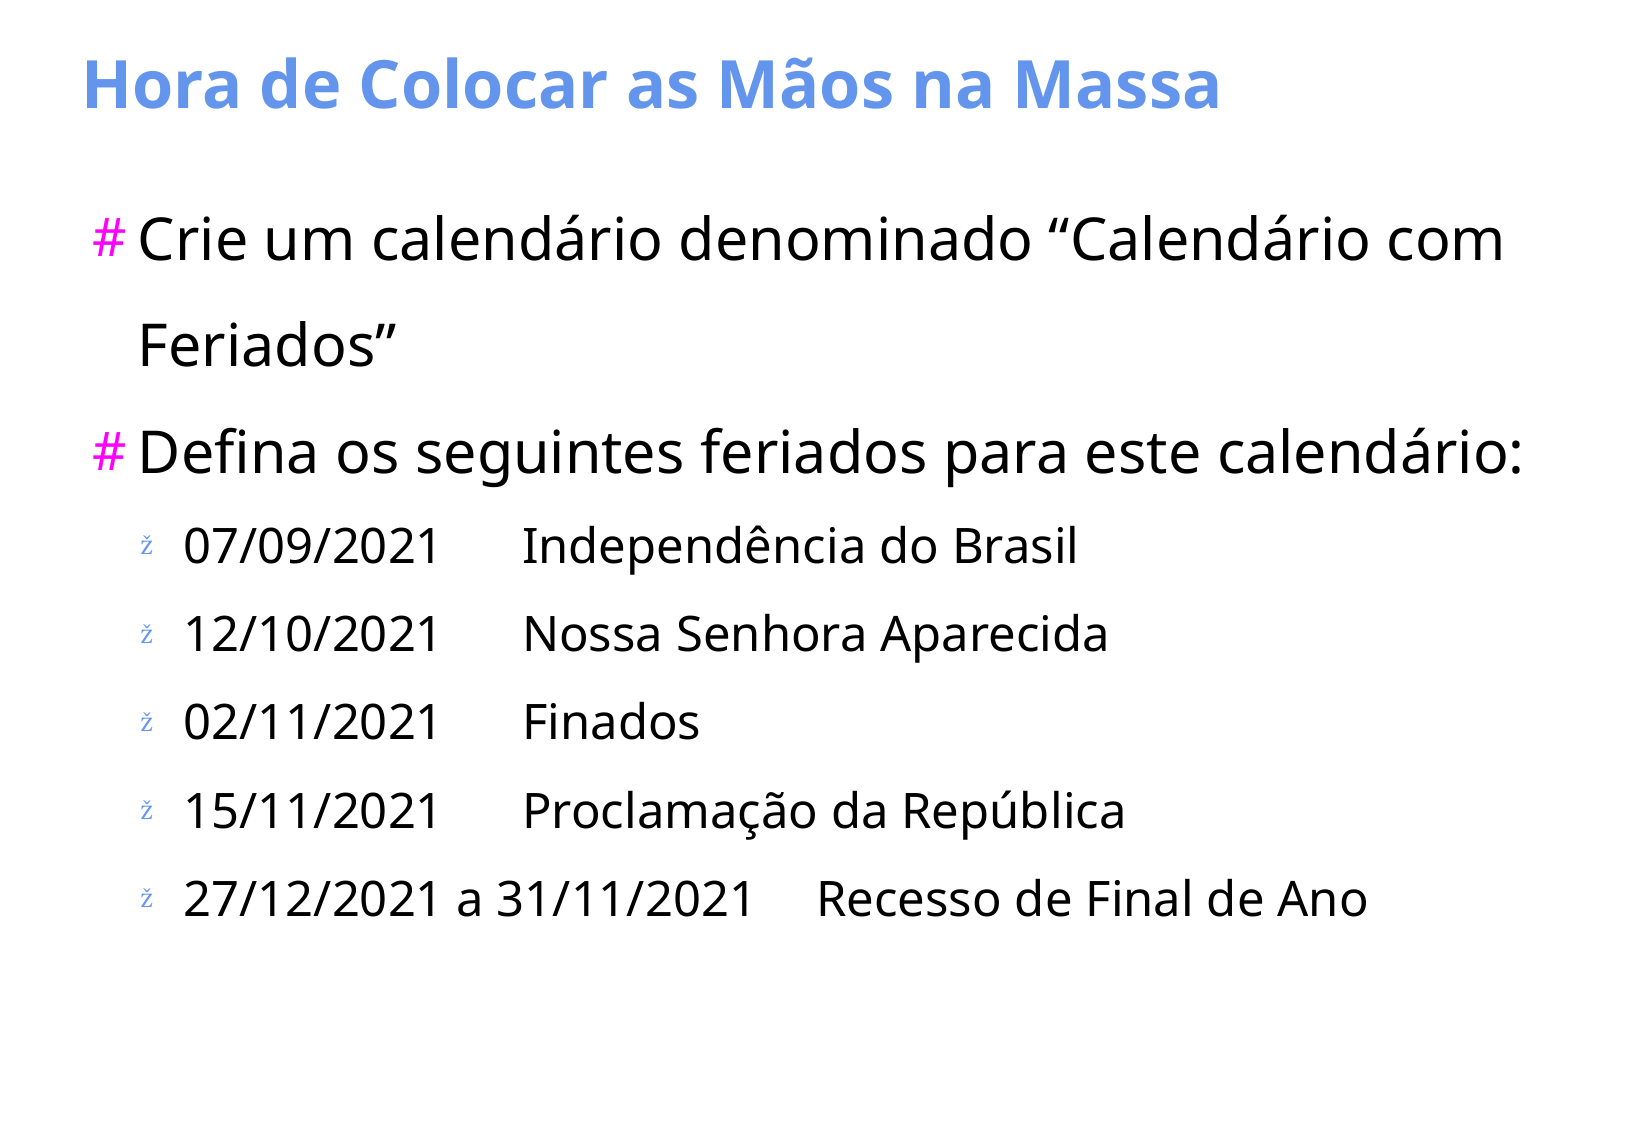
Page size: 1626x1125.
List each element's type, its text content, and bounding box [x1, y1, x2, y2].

title Hora de Colocar as Mãos na Massa [81, 41, 1544, 122]
list Crie um calendário denominado “Calendário com Feriados” Defina os seguintes feriados para este calendário: 07/09/2021 Independência do Brasil 12/10/2021 Nossa Senhora Aparecida 02/11/2021 Finados 15/11/2021 Proclamação da República 27/12/2021 a 31/11/2021 Recesso de Final de Ano [81, 165, 1544, 1016]
